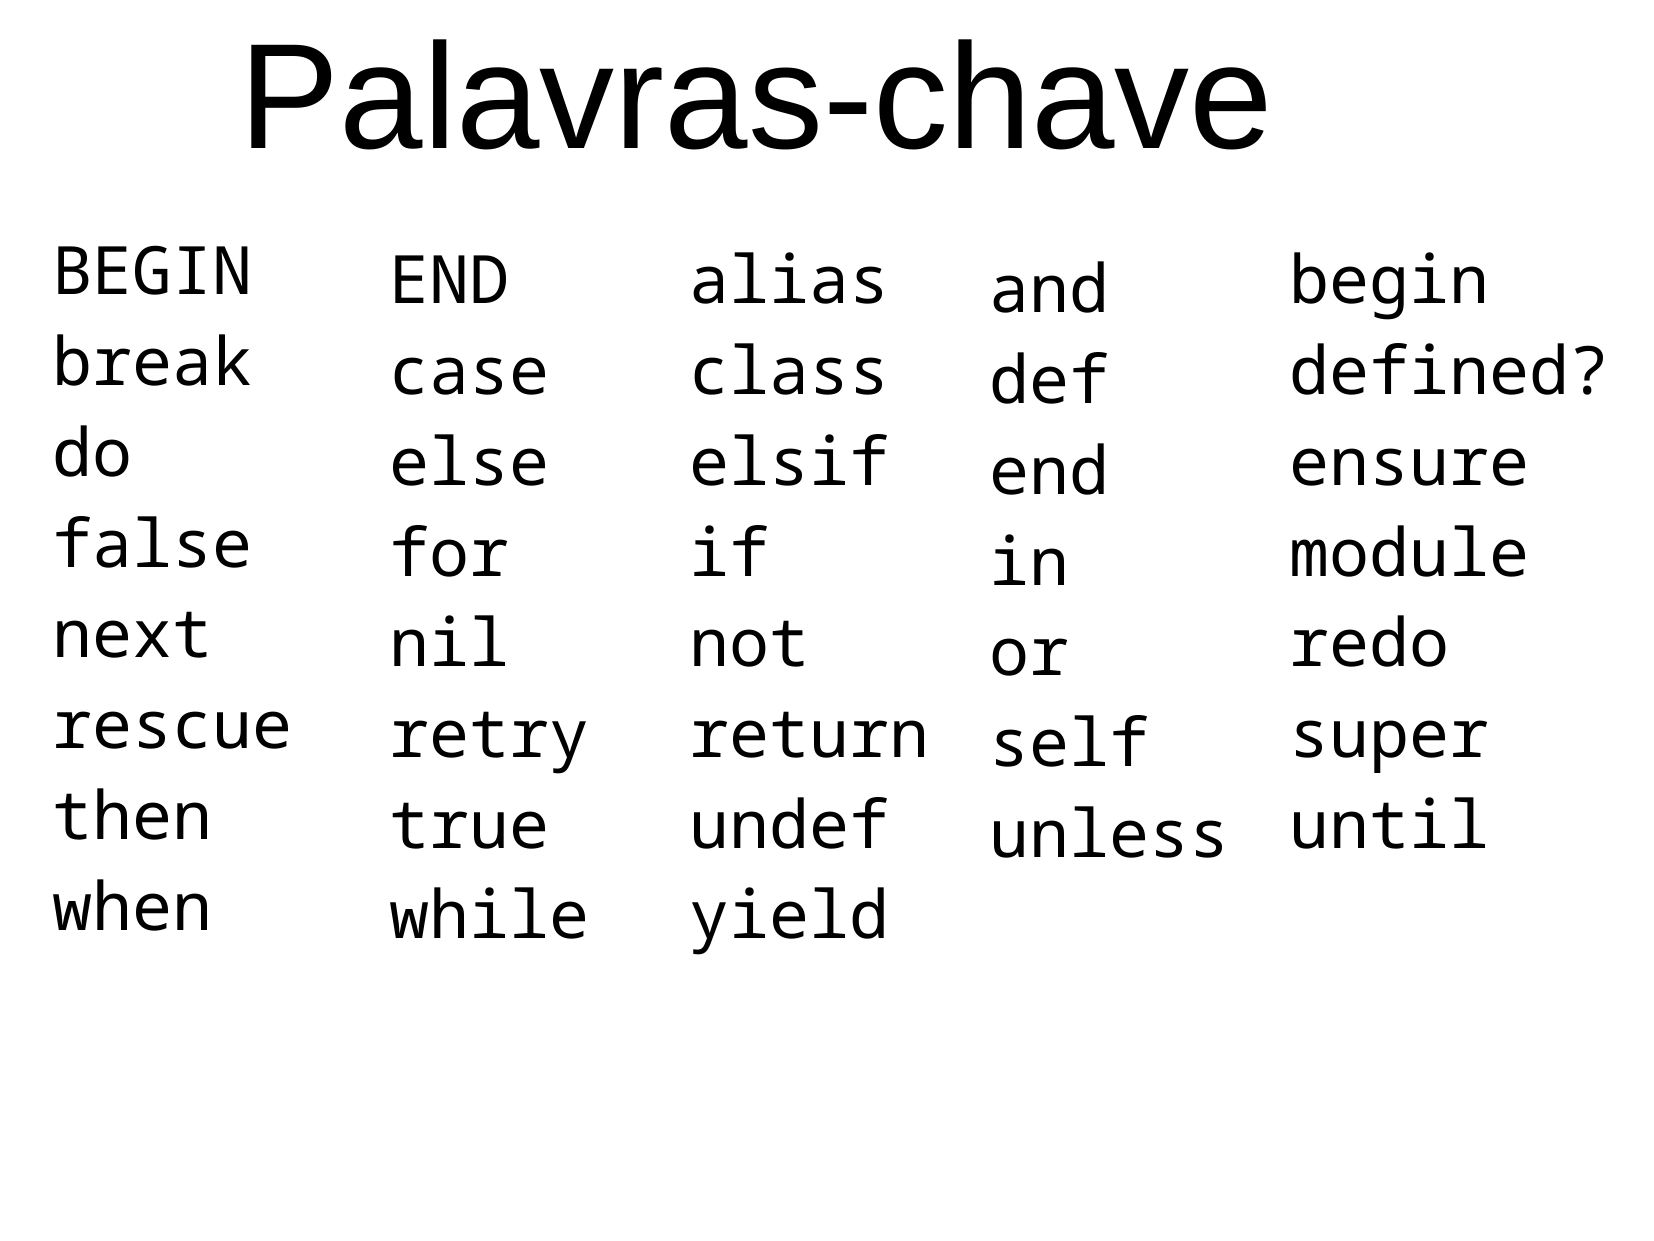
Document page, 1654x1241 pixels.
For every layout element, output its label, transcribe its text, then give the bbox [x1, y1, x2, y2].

text_box BEGIN break do false next rescue then when [37, 216, 376, 852]
text_box Palavras-chave [225, 5, 1501, 188]
text_box begin defined? ensure module redo super until [1275, 225, 1654, 783]
text_box END case else for nil retry true while [375, 225, 675, 861]
text_box and def end in or self unless [975, 234, 1313, 792]
text_box alias class elsif if not return undef yield [675, 225, 1013, 861]
